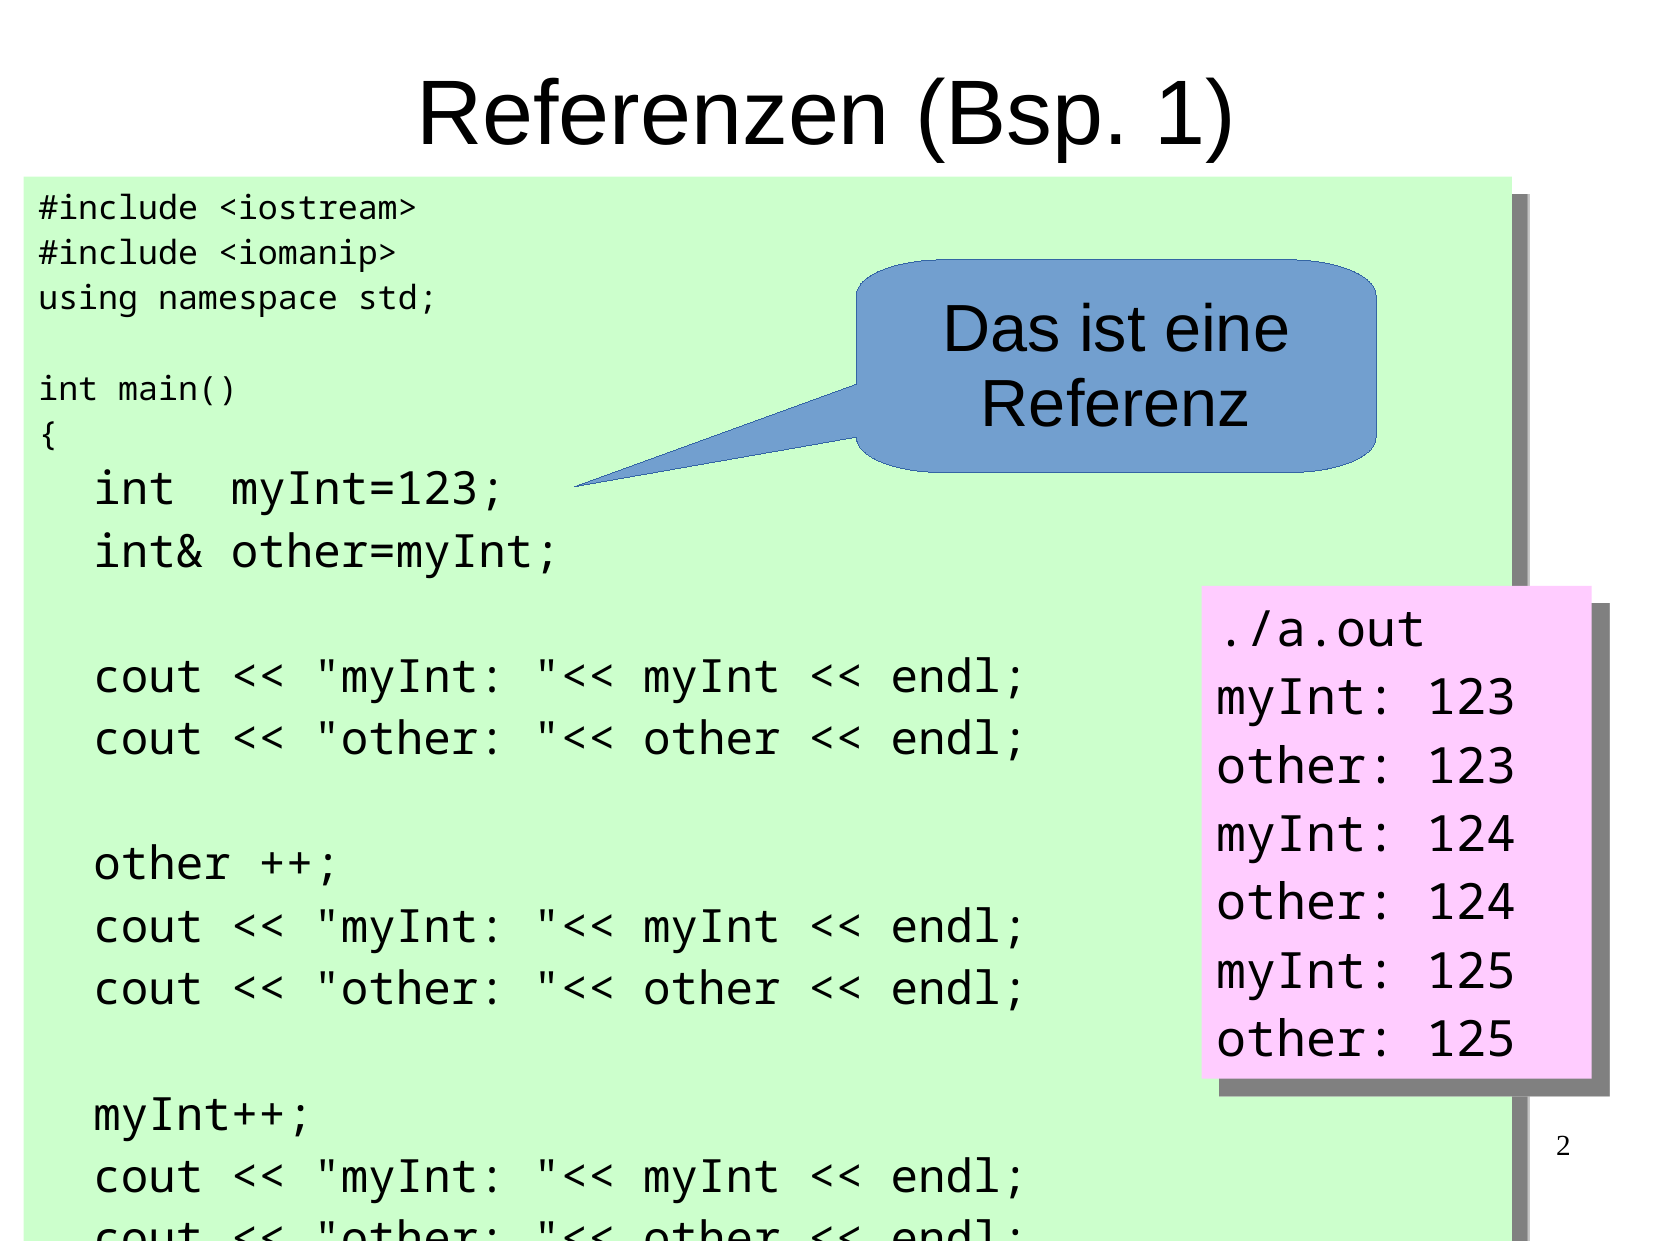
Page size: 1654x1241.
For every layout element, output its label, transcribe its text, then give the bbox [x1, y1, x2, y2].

text_box ./a.out myInt: 123 other: 123 myInt: 124 other: 124 myInt: 125 other: 125 [1201, 585, 1592, 1049]
text_box #include <iostream> #include <iomanip> using namespace std; int main() { int myInt=123; int& other=myInt; cout << "myInt: "<< myInt << endl; cout << "other: "<< other << endl; other ++; cout << "myInt: "<< myInt << endl; cout << "other: "<< other << endl; myInt++; cout << "myInt: "<< myInt << endl; cout << "other: "<< other << endl; return 0; } [23, 176, 1512, 1194]
title Referenzen (Bsp. 1) [82, 49, 1571, 177]
text_box Das ist eine Referenz [574, 259, 1377, 487]
